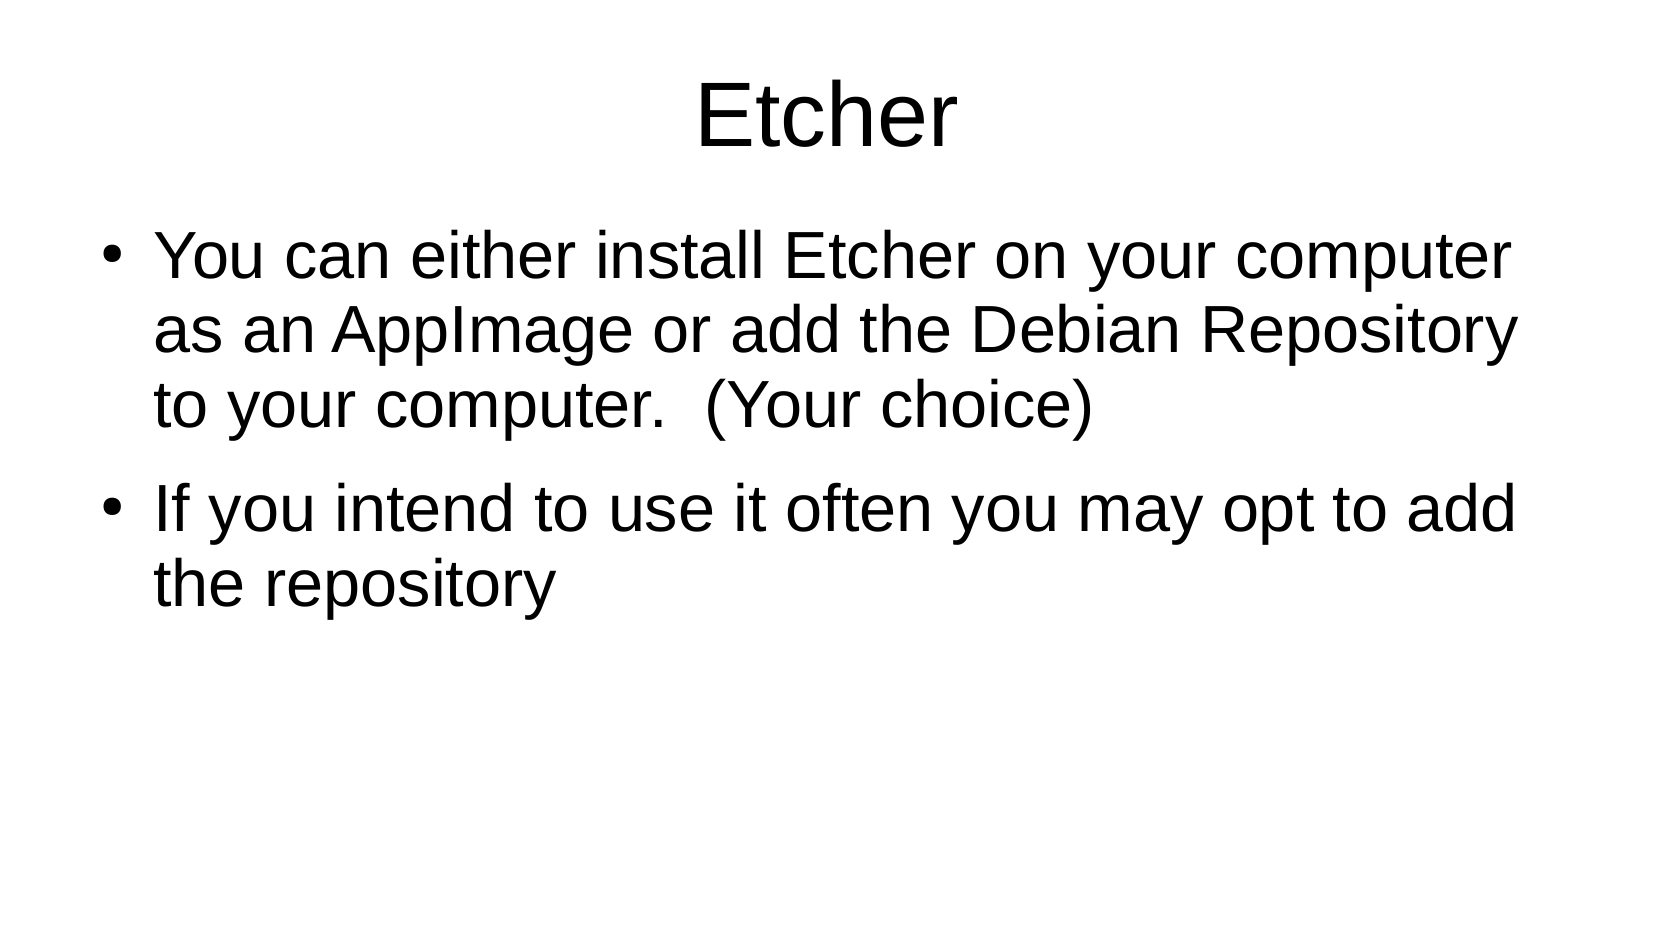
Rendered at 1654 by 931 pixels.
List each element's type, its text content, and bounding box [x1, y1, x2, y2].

list You can either install Etcher on your computer as an AppImage or add the Debian Repository to your computer. (Your choice) If you intend to use it often you may opt to add the repository [82, 217, 1571, 758]
title Etcher [82, 37, 1571, 193]
